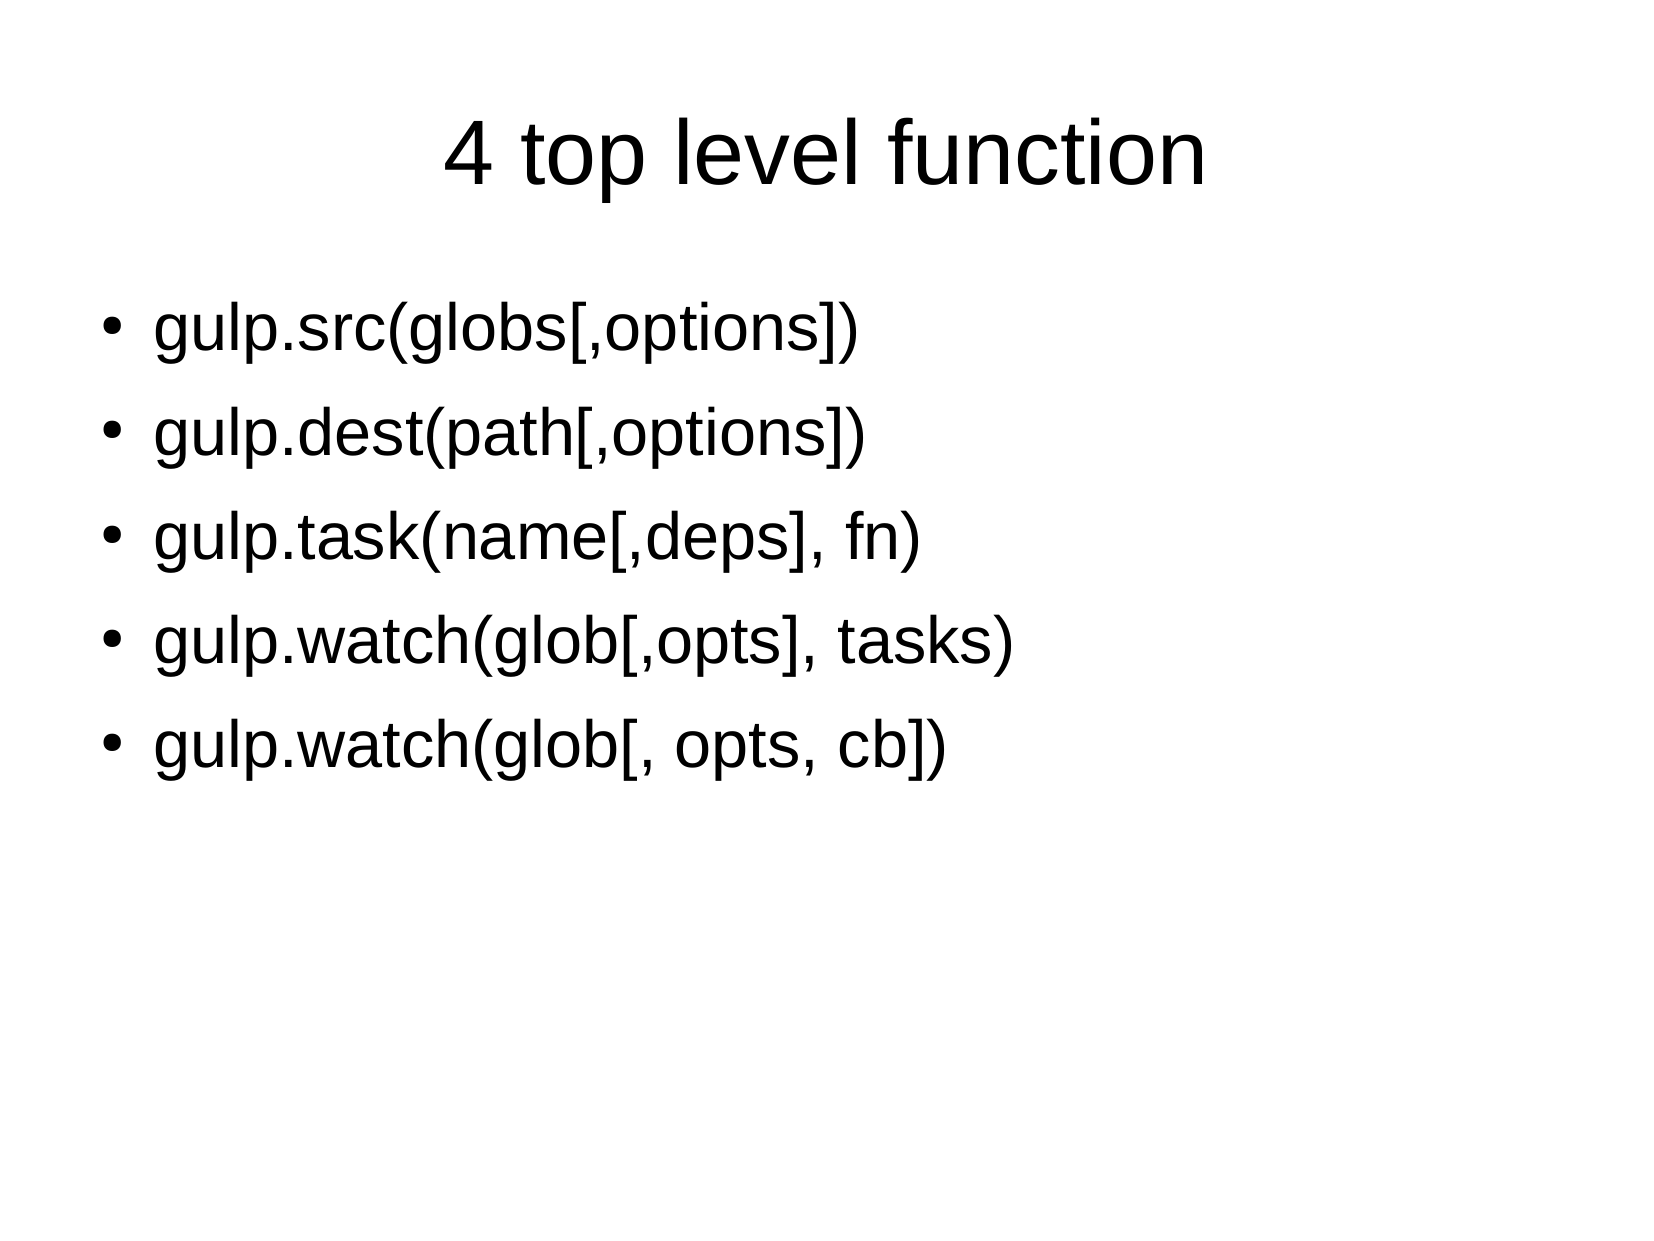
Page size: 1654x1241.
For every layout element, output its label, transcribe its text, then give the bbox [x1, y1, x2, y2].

list gulp.src(globs[,options]) gulp.dest(path[,options]) gulp.task(name[,deps], fn) gulp.watch(glob[,opts], tasks) gulp.watch(glob[, opts, cb]) [82, 290, 1571, 1010]
title 4 top level function [82, 49, 1571, 257]
